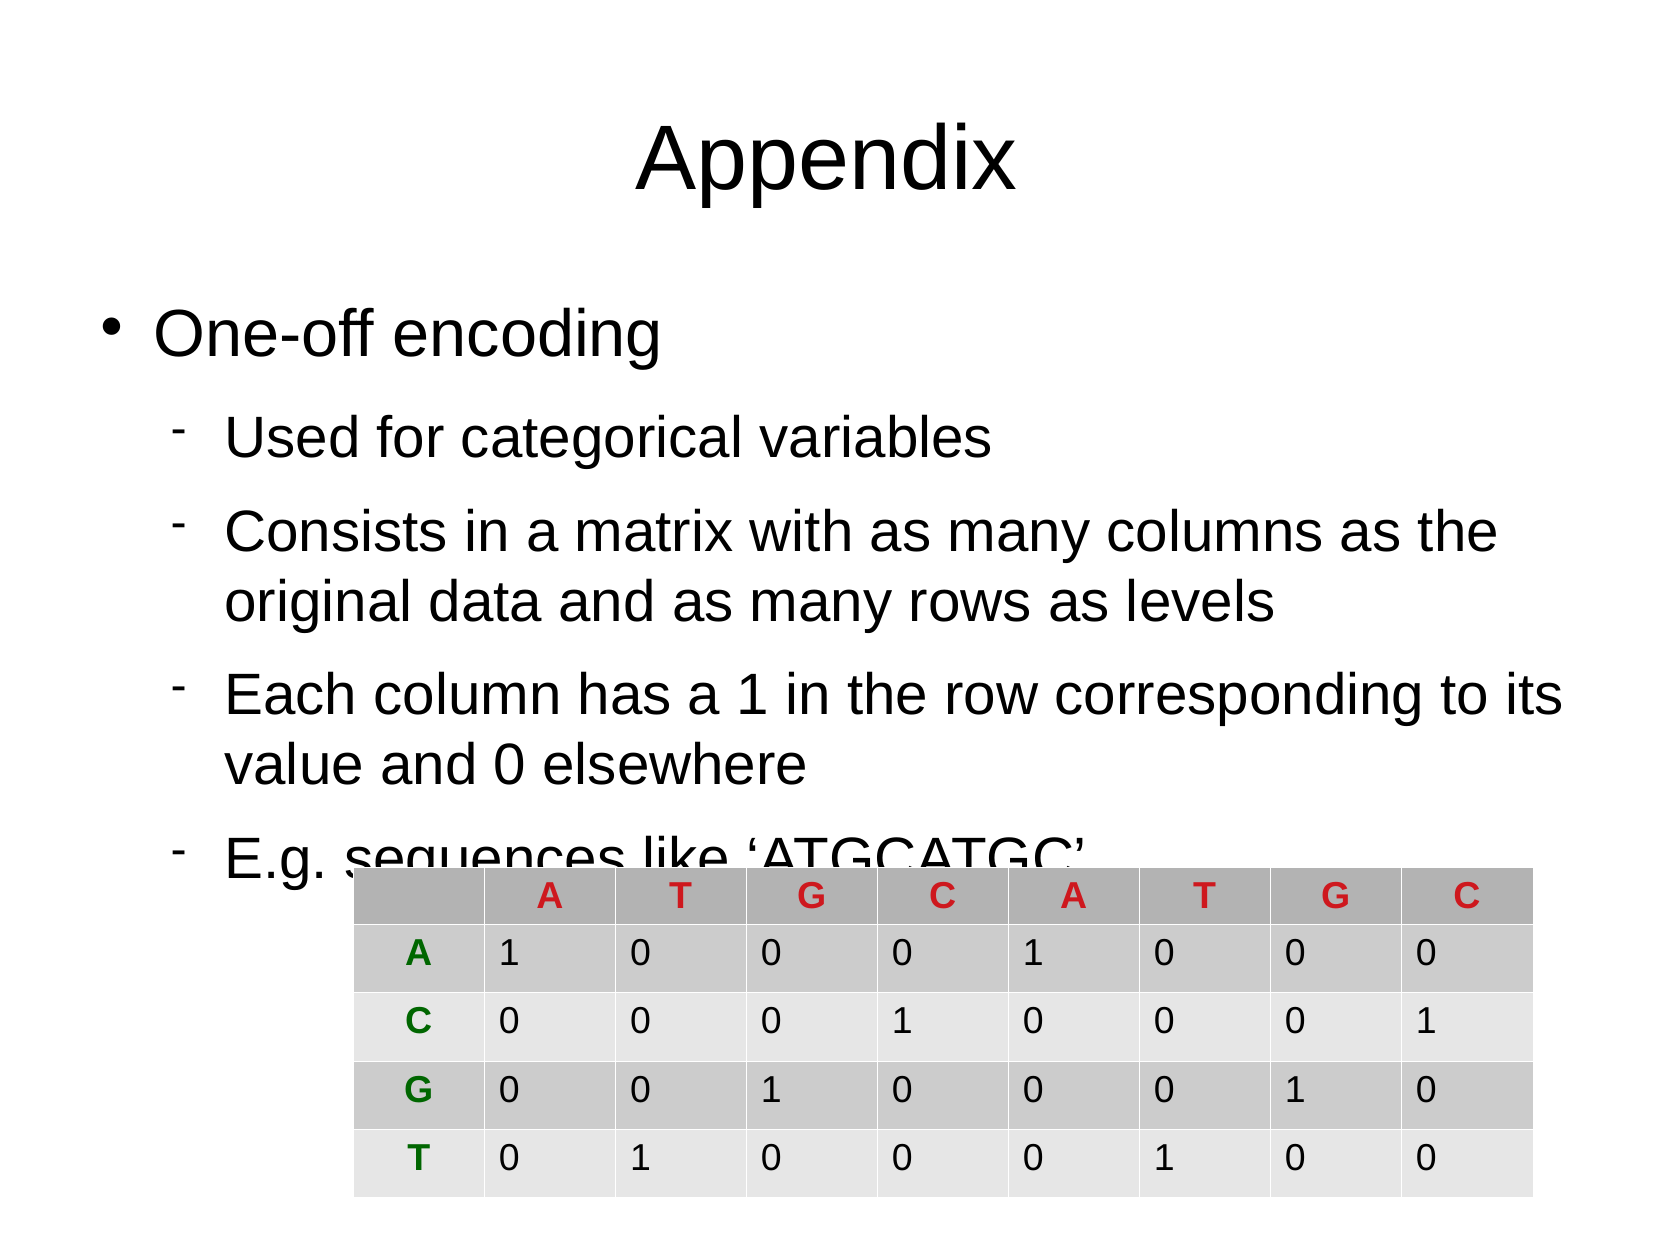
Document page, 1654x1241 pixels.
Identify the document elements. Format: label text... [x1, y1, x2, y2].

table_cell 0 [1140, 925, 1270, 992]
table_cell G [354, 1062, 484, 1129]
table_cell 1 [1140, 1130, 1270, 1197]
table_cell 1 [878, 993, 1008, 1061]
table_cell 0 [747, 993, 877, 1061]
table_cell 0 [1009, 1130, 1139, 1197]
table_cell 0 [485, 1130, 615, 1197]
table_header C [878, 868, 1008, 924]
table_cell 0 [1140, 1062, 1270, 1129]
text_box One-off encoding Used for categorical variables Consists in a matrix with as many columns as the original data and as many rows as levels Each column has a 1 in the row corresponding to its value and 0 elsewhere E.g. sequences like ‘ATGCATGC’ [82, 290, 1571, 1087]
table_cell C [354, 993, 484, 1061]
table_cell 0 [1271, 993, 1401, 1061]
table_cell T [354, 1130, 484, 1197]
table_cell 1 [1009, 925, 1139, 992]
table_cell 0 [1402, 1130, 1533, 1197]
table_cell 0 [878, 1130, 1008, 1197]
table_cell 1 [485, 925, 615, 992]
table_cell 0 [1402, 1062, 1533, 1129]
table_cell 0 [878, 925, 1008, 992]
table_cell 0 [616, 993, 746, 1061]
table_cell 0 [485, 1062, 615, 1129]
table_cell 0 [1009, 993, 1139, 1061]
table_cell 0 [616, 1062, 746, 1129]
table_cell A [354, 925, 484, 992]
table_cell 0 [1271, 925, 1401, 992]
table_header G [1271, 868, 1401, 924]
table_cell 1 [747, 1062, 877, 1129]
table_header C [1402, 868, 1533, 924]
table_cell 1 [1271, 1062, 1401, 1129]
table_header A [485, 868, 615, 924]
table_cell 0 [1402, 925, 1533, 992]
table_cell 1 [616, 1130, 746, 1197]
table_header [354, 868, 484, 924]
table_cell 0 [1271, 1130, 1401, 1197]
table_cell 0 [616, 925, 746, 992]
table_cell 0 [747, 925, 877, 992]
table_cell 0 [485, 993, 615, 1061]
table_header A [1009, 868, 1139, 924]
text_box Appendix [82, 49, 1571, 257]
table_cell 0 [747, 1130, 877, 1197]
table_header G [747, 868, 877, 924]
table_cell 0 [878, 1062, 1008, 1129]
table_cell 0 [1009, 1062, 1139, 1129]
table_header T [616, 868, 746, 924]
table_cell 1 [1402, 993, 1533, 1061]
table_cell 0 [1140, 993, 1270, 1061]
table_header T [1140, 868, 1270, 924]
